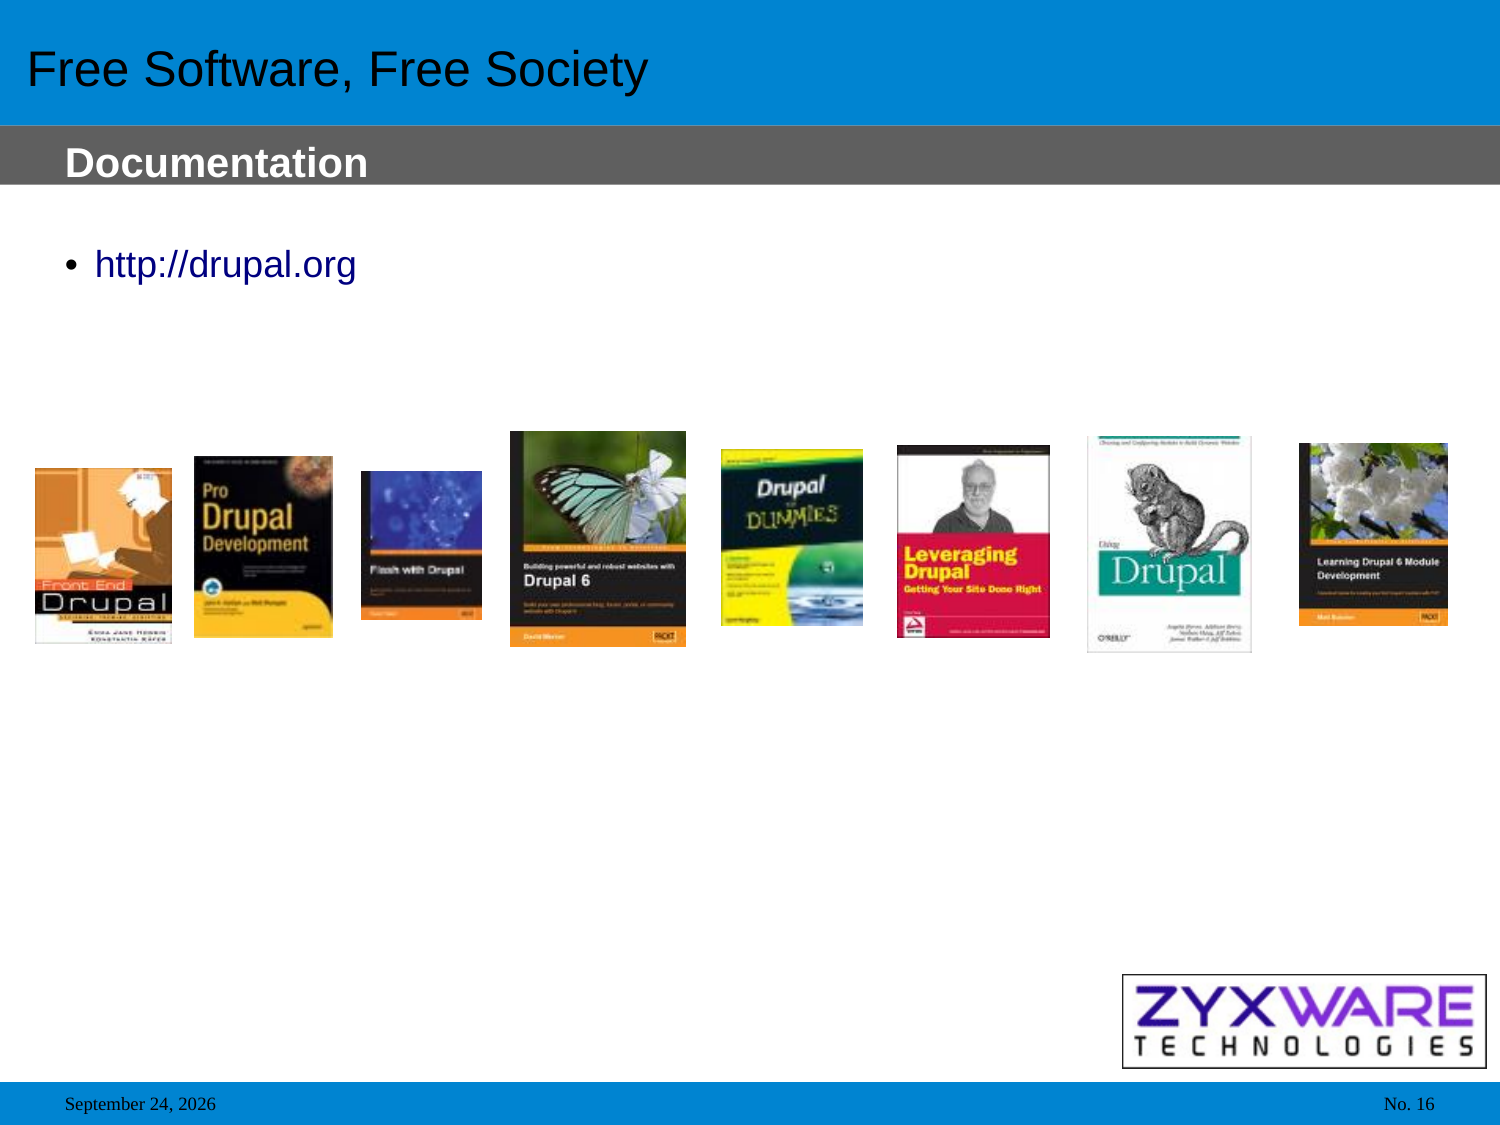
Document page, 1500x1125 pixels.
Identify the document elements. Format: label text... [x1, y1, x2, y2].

picture [721, 449, 863, 626]
picture [1122, 974, 1487, 1069]
picture [1299, 443, 1448, 626]
picture [361, 471, 482, 620]
picture [897, 445, 1050, 638]
picture [1087, 436, 1252, 653]
list http://drupal.org [64, 243, 1436, 972]
picture [510, 431, 686, 647]
picture [35, 468, 172, 644]
picture [194, 456, 333, 638]
title Documentation [64, 139, 1436, 187]
